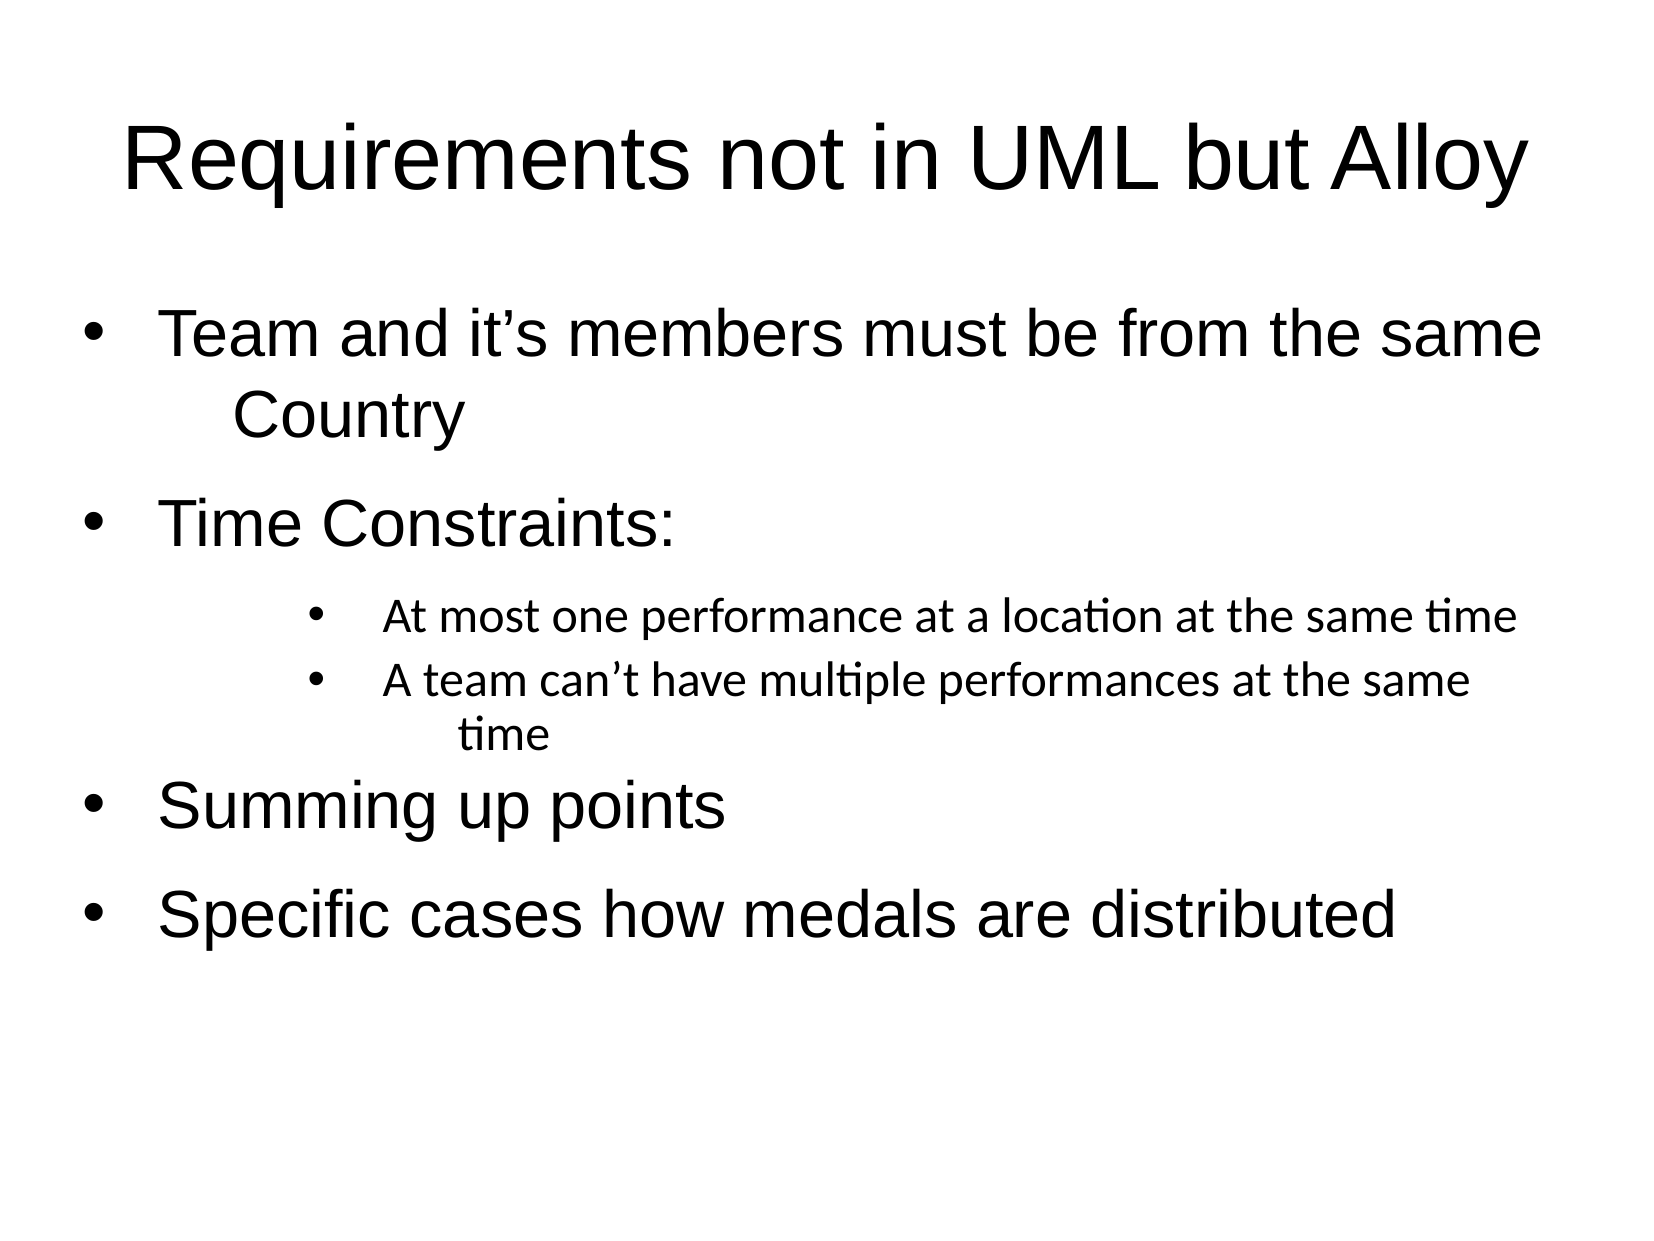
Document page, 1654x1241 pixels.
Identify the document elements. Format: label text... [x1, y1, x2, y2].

title Requirements not in UML but Alloy [82, 49, 1571, 257]
list Team and it’s members must be from the same Country Time Constraints: At most one performance at a location at the same time A team can’t have multiple performances at the same time Summing up points Specific cases how medals are distributed [82, 290, 1571, 1109]
